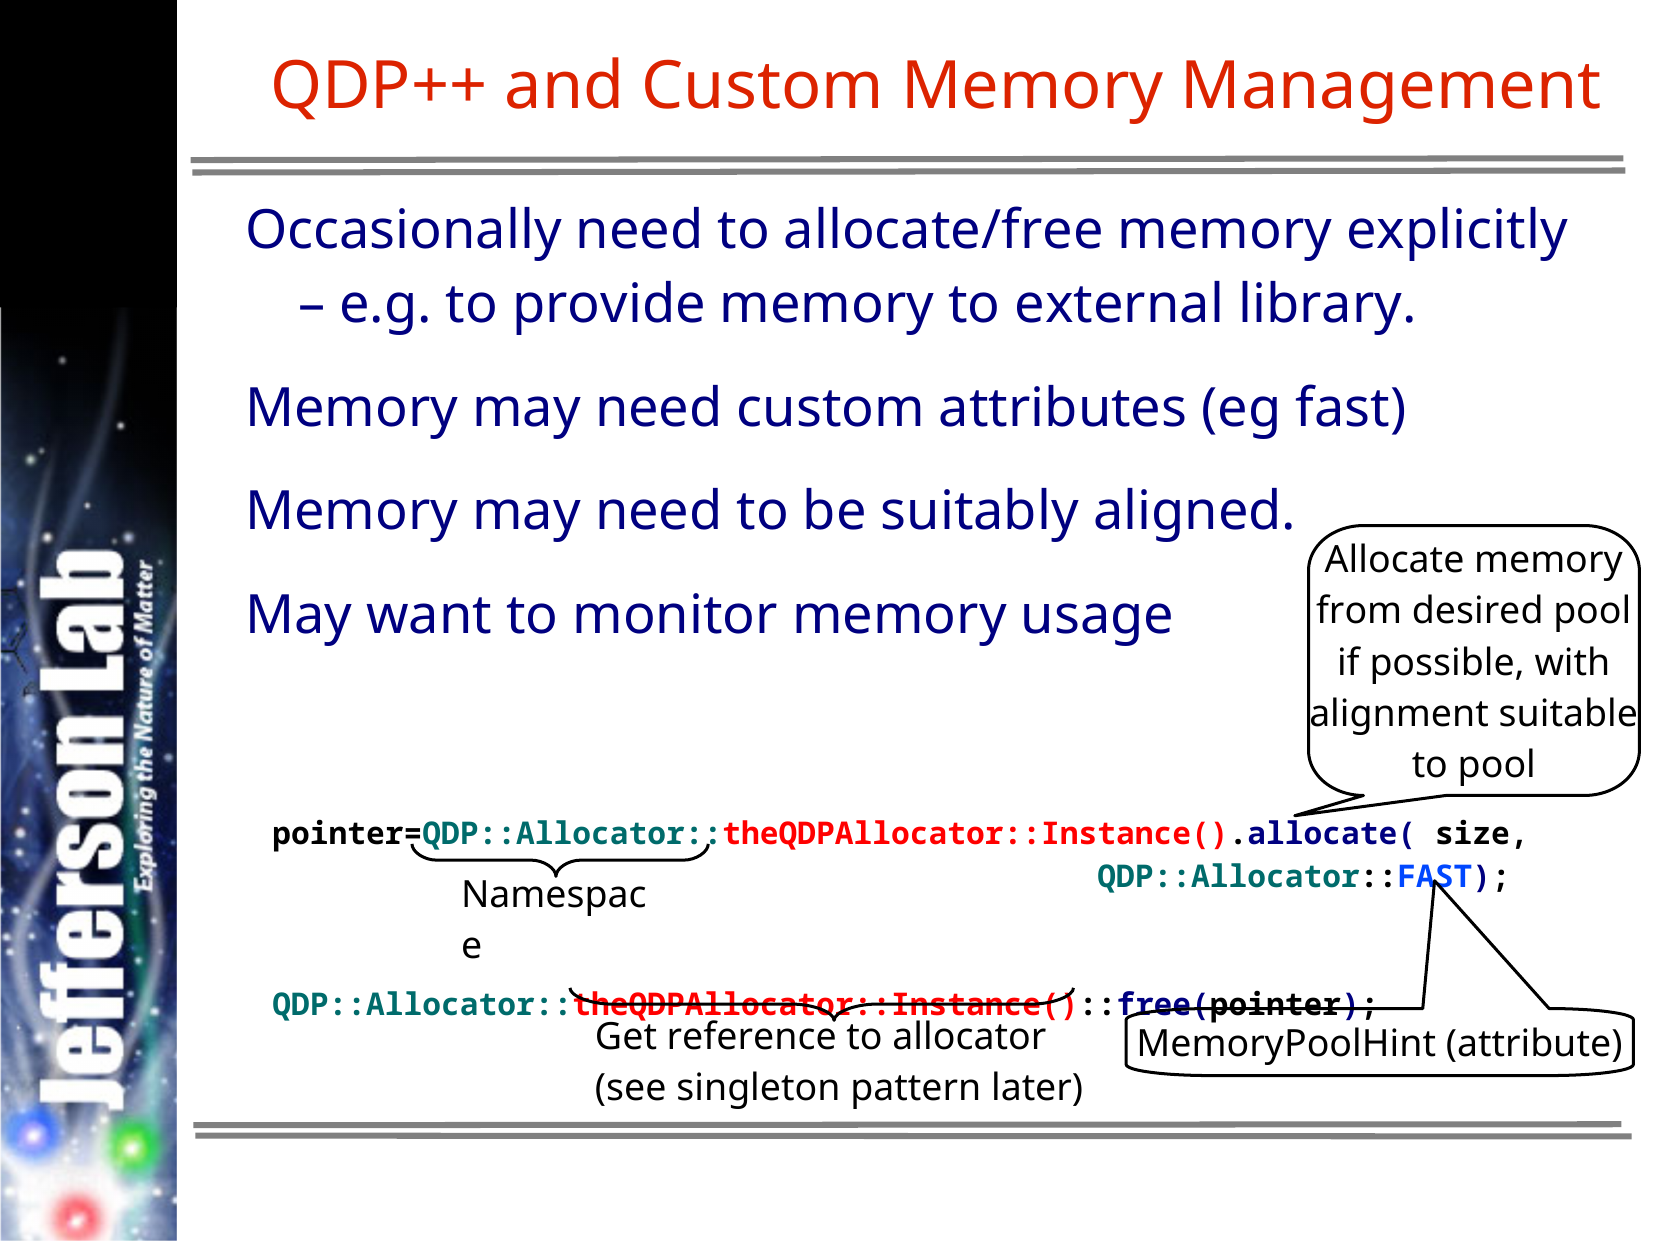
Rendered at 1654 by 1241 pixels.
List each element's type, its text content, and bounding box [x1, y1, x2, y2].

text_box Namespace [544, 860, 568, 869]
text_box Namespace [446, 862, 674, 928]
picture [2, 308, 176, 1240]
text_box pointer=QDP::Allocator::theQDPAllocator::Instance().allocate( size, QDP::Allocator::FAST); QDP::Allocator::theQDPAllocator::Instance()::free(pointer); [257, 803, 1606, 996]
list Occasionally need to allocate/free memory explicitly – e.g. to provide memory to external library. Memory may need custom attributes (eg fast) Memory may need to be suitably aligned. May want to monitor memory usage [227, 190, 1581, 749]
text_box Get reference to allocator (see singleton pattern later) [580, 1002, 1121, 1143]
title QDP++ and Custom Memory Management [235, 17, 1638, 149]
text_box MemoryPoolHint (attribute) [1126, 880, 1634, 1076]
text_box Allocate memory from desired pool if possible, with alignment suitable to pool [1294, 525, 1640, 816]
